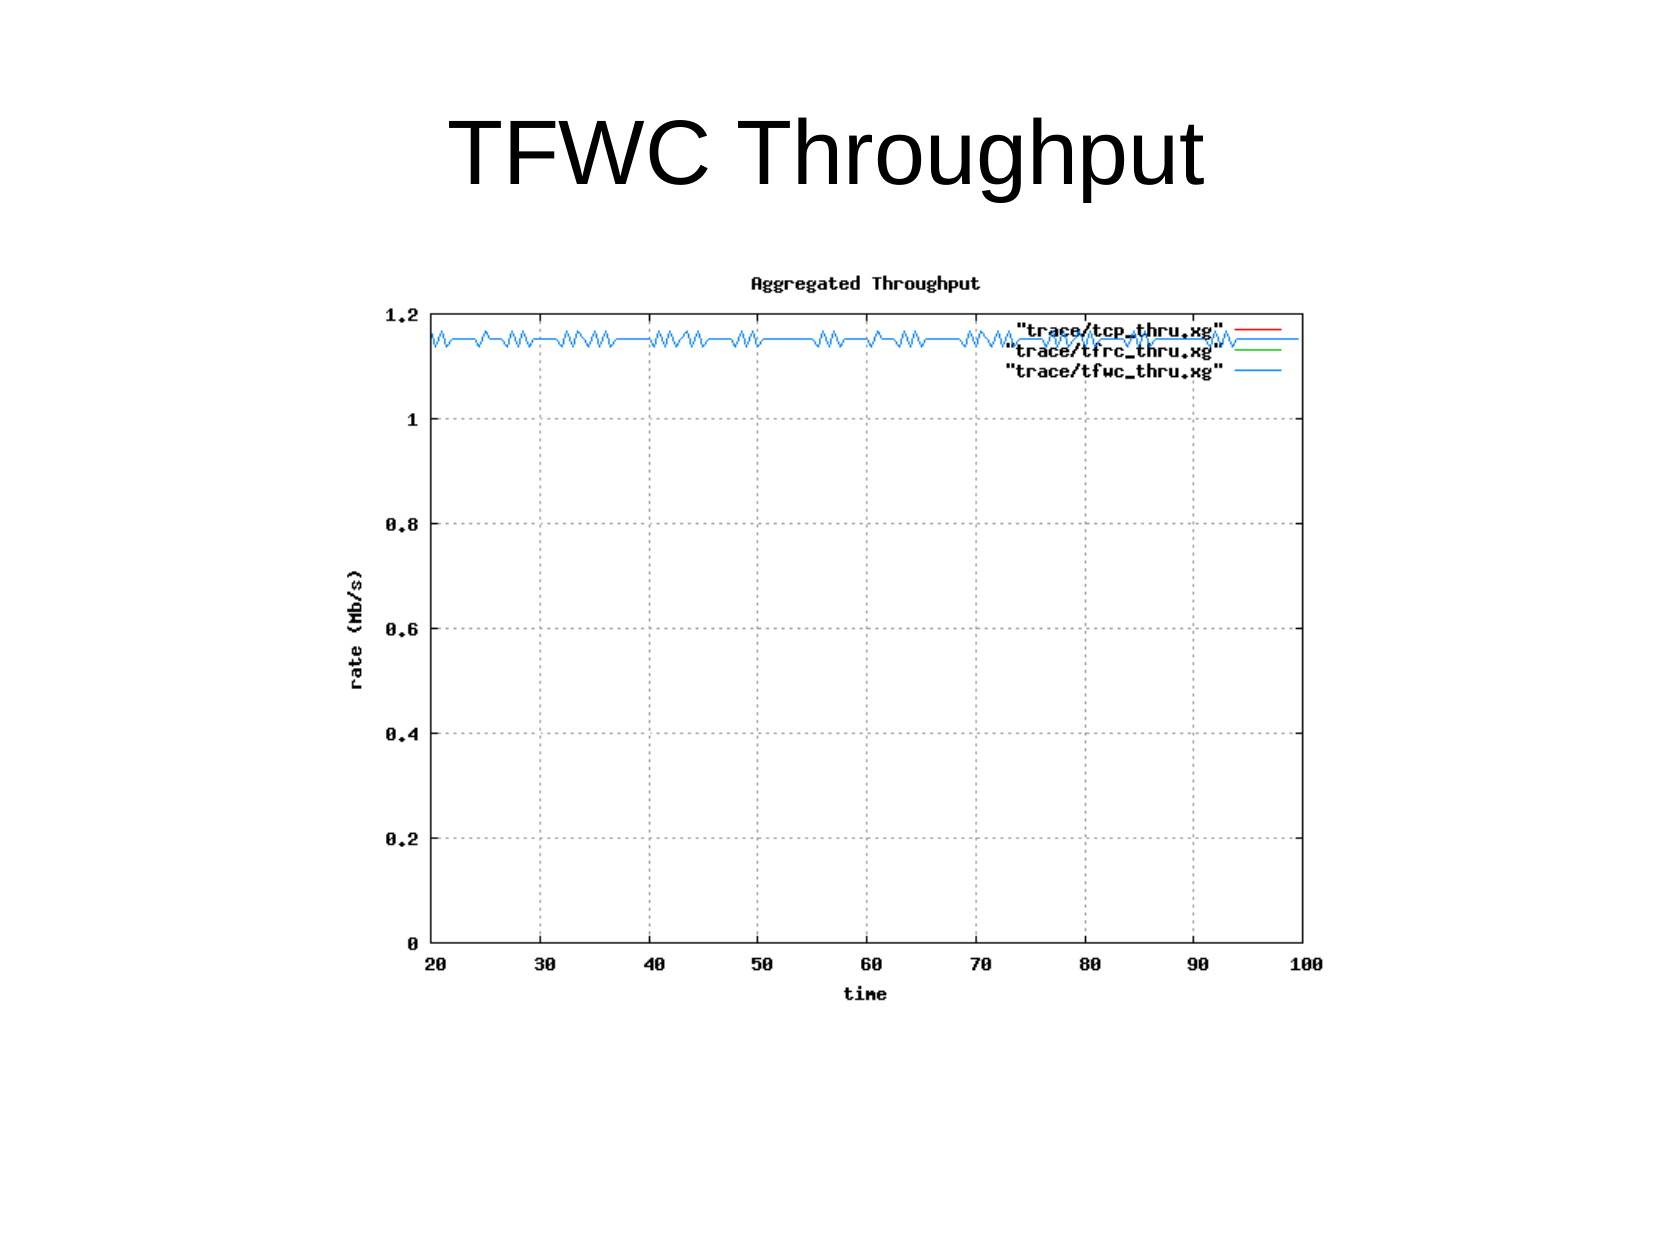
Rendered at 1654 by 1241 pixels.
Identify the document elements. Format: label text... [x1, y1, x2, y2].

title TFWC Throughput [82, 49, 1571, 257]
picture [335, 254, 1335, 1005]
